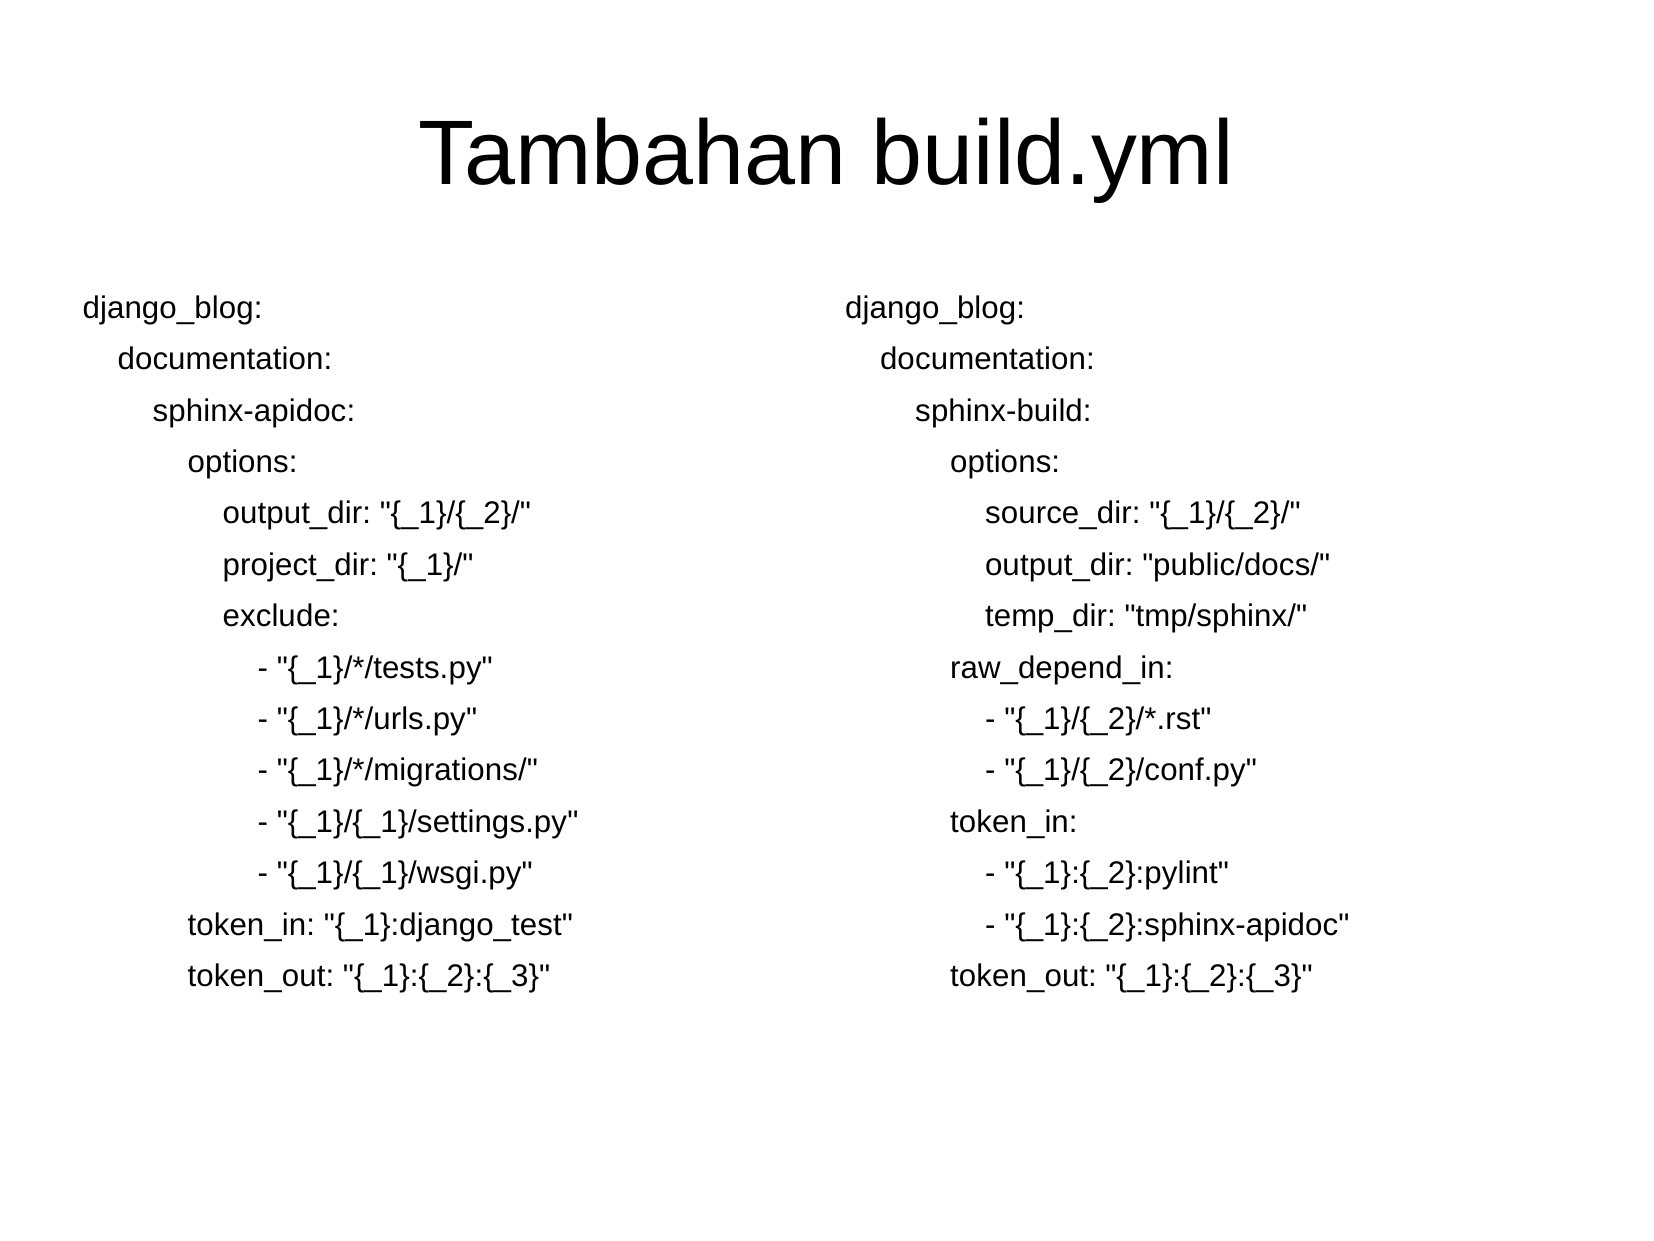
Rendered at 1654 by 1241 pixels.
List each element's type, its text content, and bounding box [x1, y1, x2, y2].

title Tambahan build.yml [82, 49, 1571, 257]
list django_blog: documentation: sphinx-apidoc: options: output_dir: "{_1}/{_2}/" project_dir: "{_1}/" exclude: - "{_1}/*/tests.py" - "{_1}/*/urls.py" - "{_1}/*/migrations/" - "{_1}/{_1}/settings.py" - "{_1}/{_1}/wsgi.py" token_in: "{_1}:django_test" token_out: "{_1}:{_2}:{_3}" [82, 290, 809, 1010]
list django_blog: documentation: sphinx-build: options: source_dir: "{_1}/{_2}/" output_dir: "public/docs/" temp_dir: "tmp/sphinx/" raw_depend_in: - "{_1}/{_2}/*.rst" - "{_1}/{_2}/conf.py" token_in: - "{_1}:{_2}:pylint" - "{_1}:{_2}:sphinx-apidoc" token_out: "{_1}:{_2}:{_3}" [845, 290, 1572, 1010]
